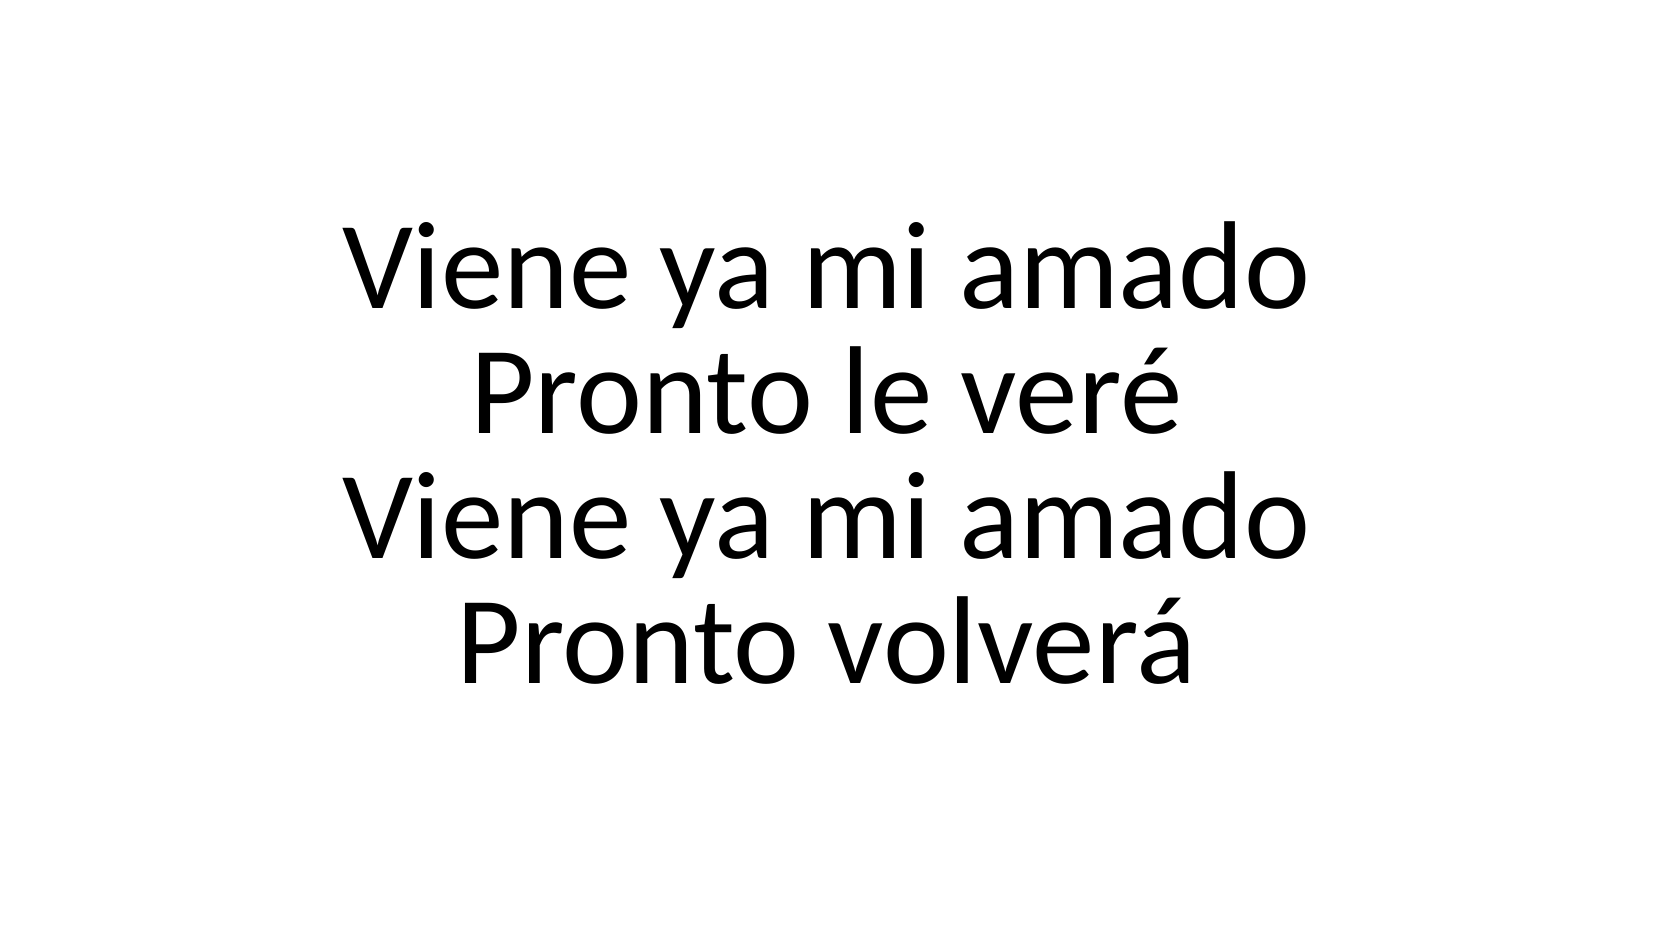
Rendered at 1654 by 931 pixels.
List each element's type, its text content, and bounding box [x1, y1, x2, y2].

title Viene ya mi amado Pronto le veré Viene ya mi amado Pronto volverá [0, 0, 1654, 931]
